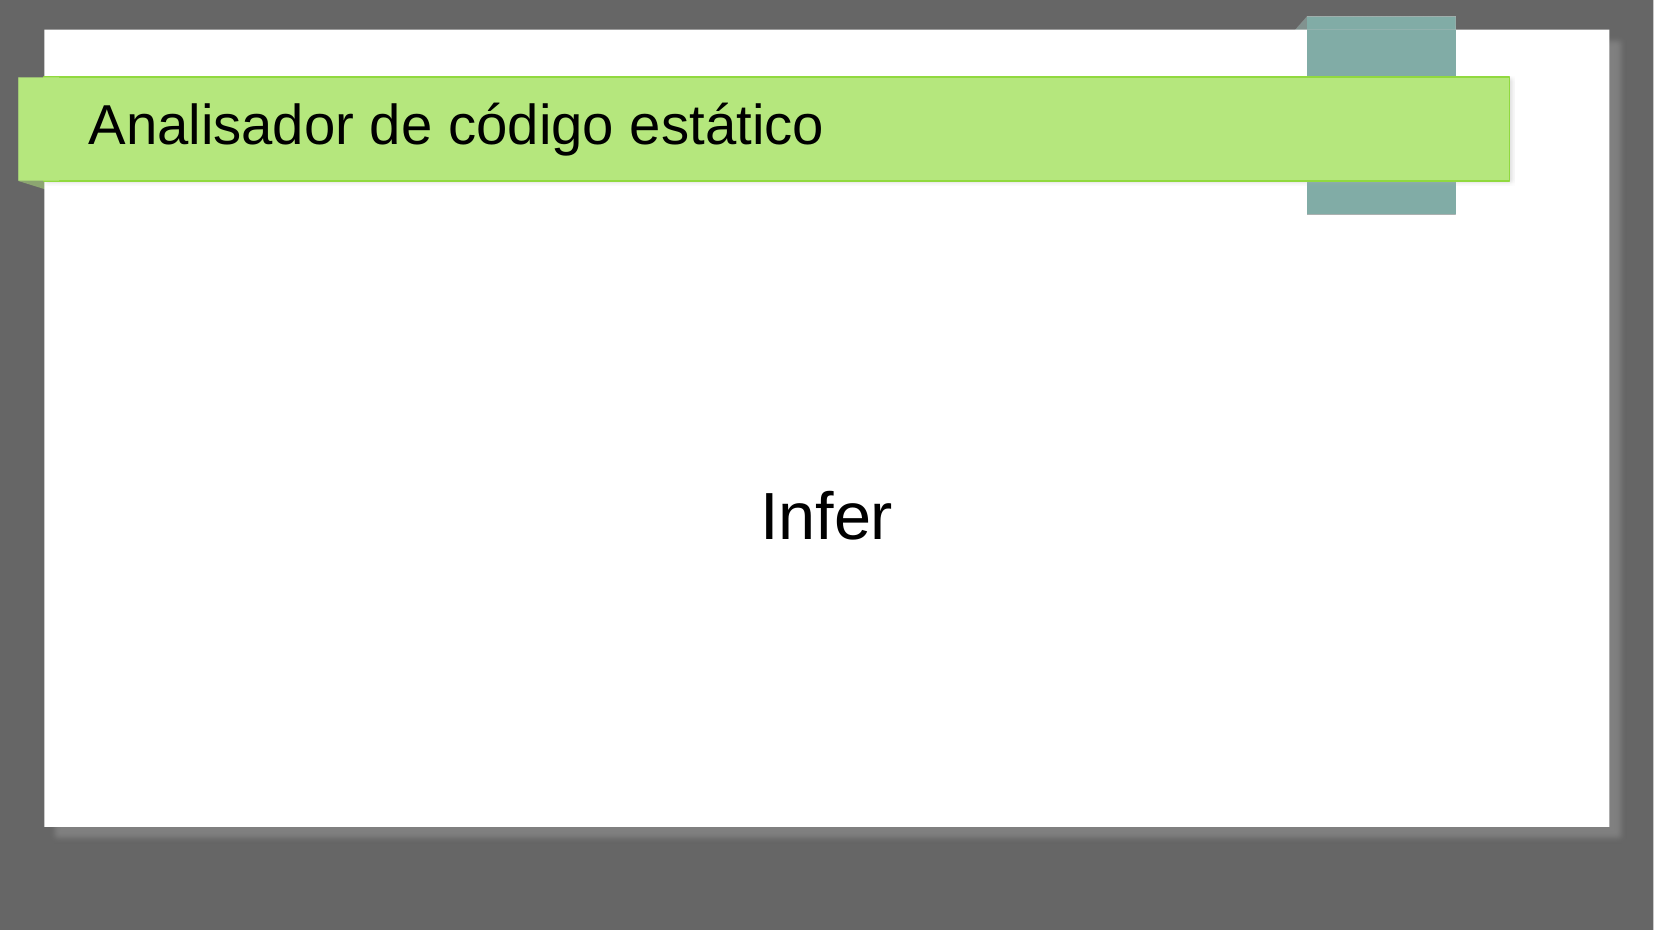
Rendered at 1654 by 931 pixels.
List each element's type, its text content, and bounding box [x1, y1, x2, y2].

subtitle Infer [88, 221, 1565, 813]
title Analisador de código estático [88, 73, 1506, 178]
